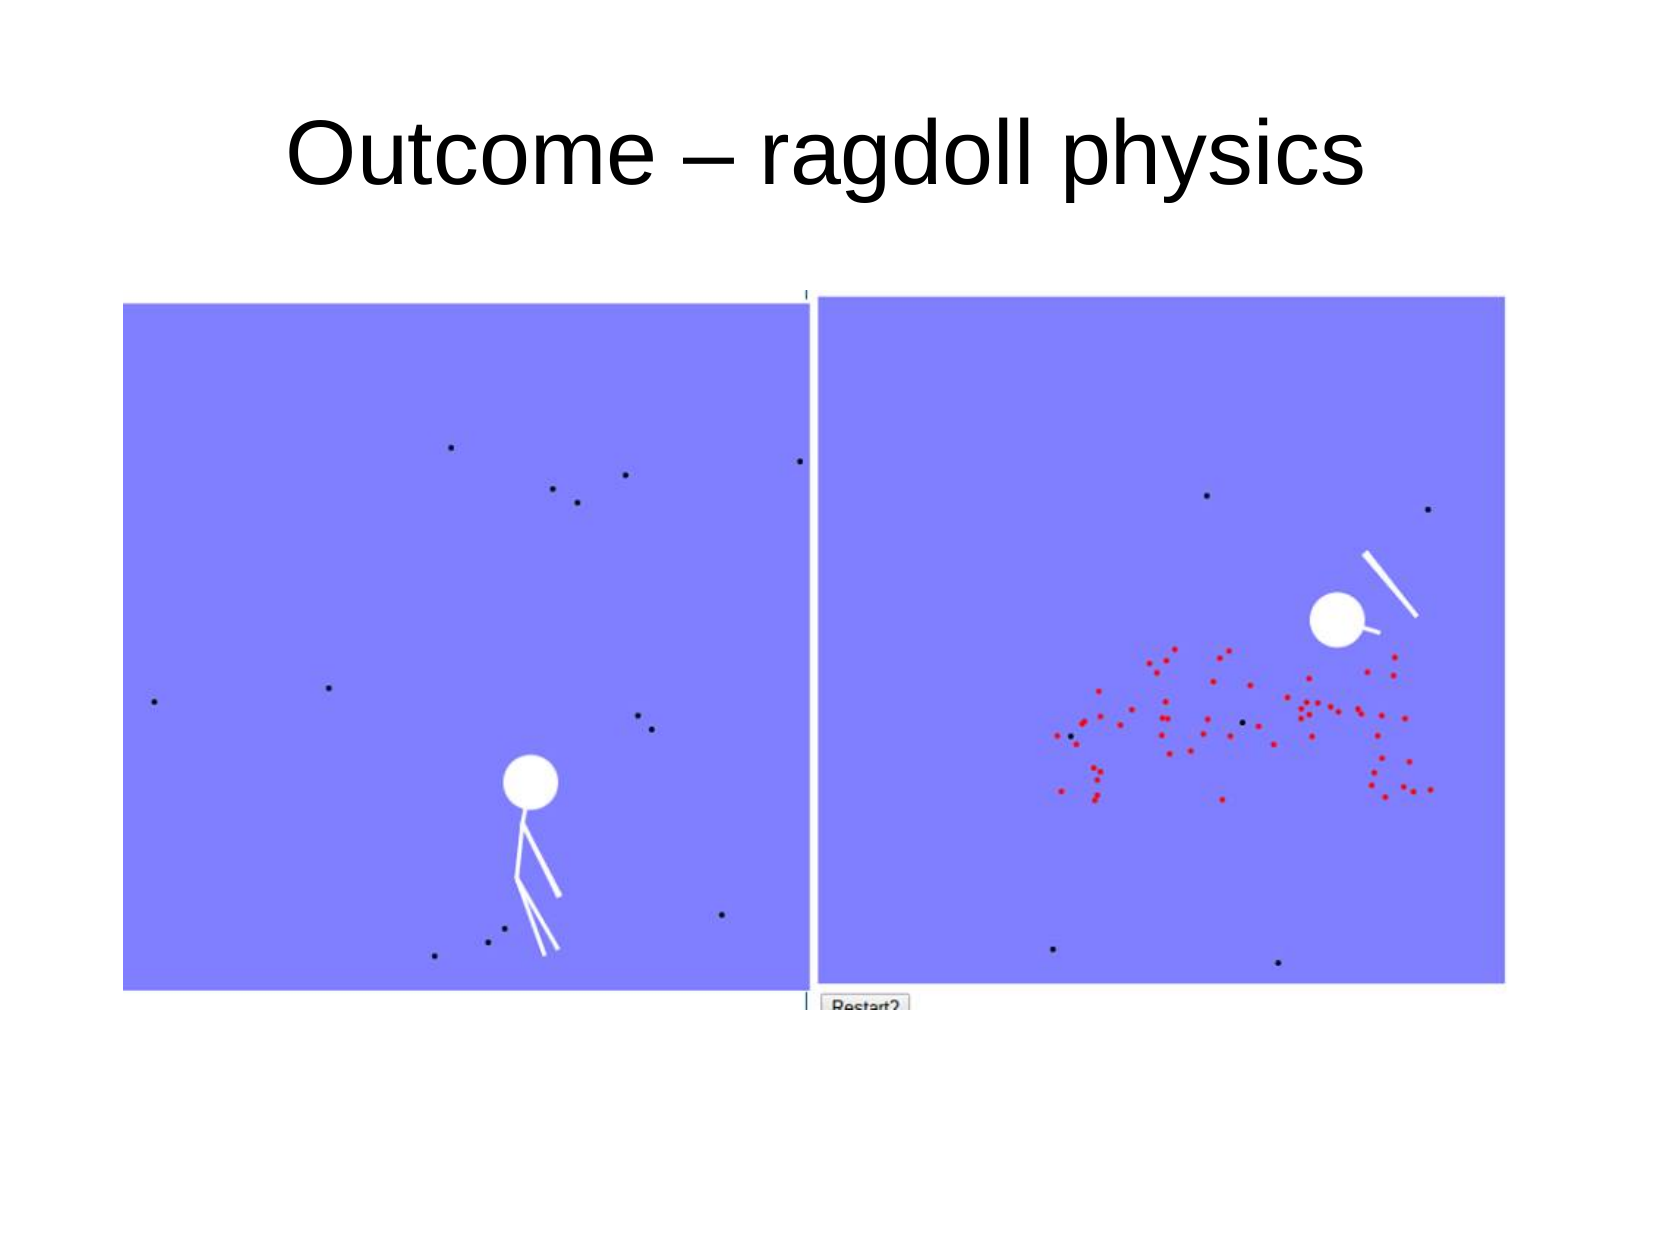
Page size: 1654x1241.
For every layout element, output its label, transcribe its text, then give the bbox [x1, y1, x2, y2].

title Outcome – ragdoll physics [82, 49, 1571, 257]
picture [123, 290, 1530, 1010]
